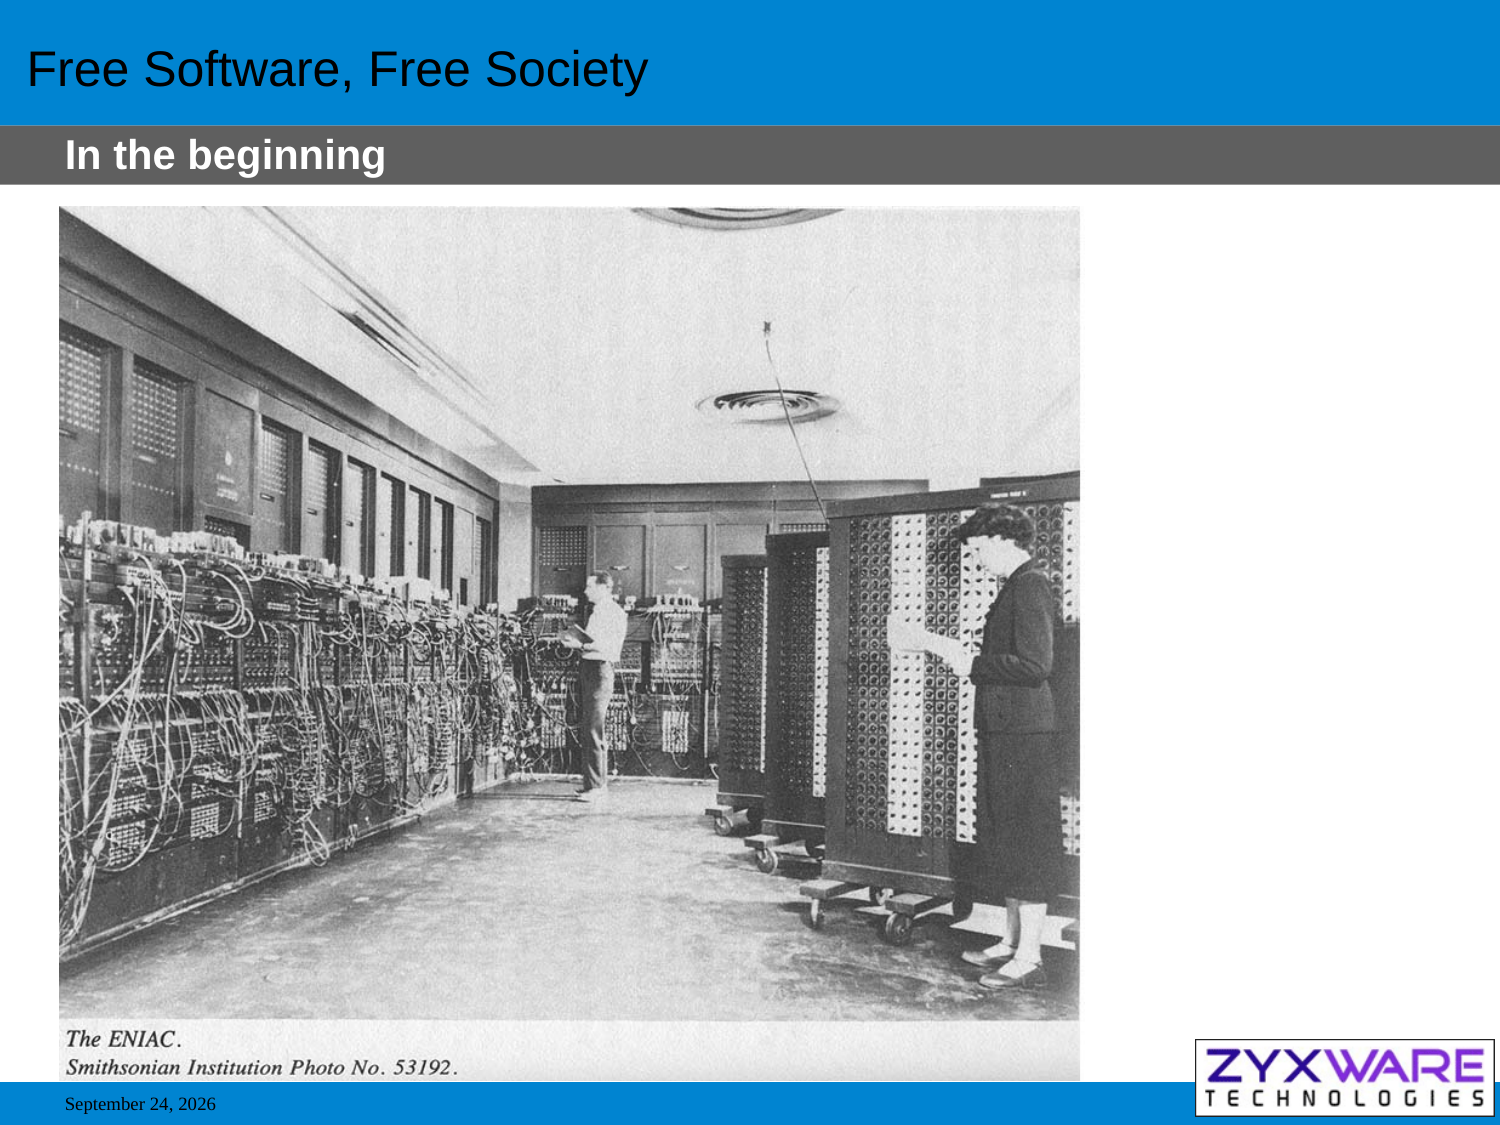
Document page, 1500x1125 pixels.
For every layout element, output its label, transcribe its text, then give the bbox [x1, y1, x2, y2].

title In the beginning [64, 125, 1436, 185]
picture [59, 206, 1085, 1081]
picture [1195, 1039, 1495, 1117]
